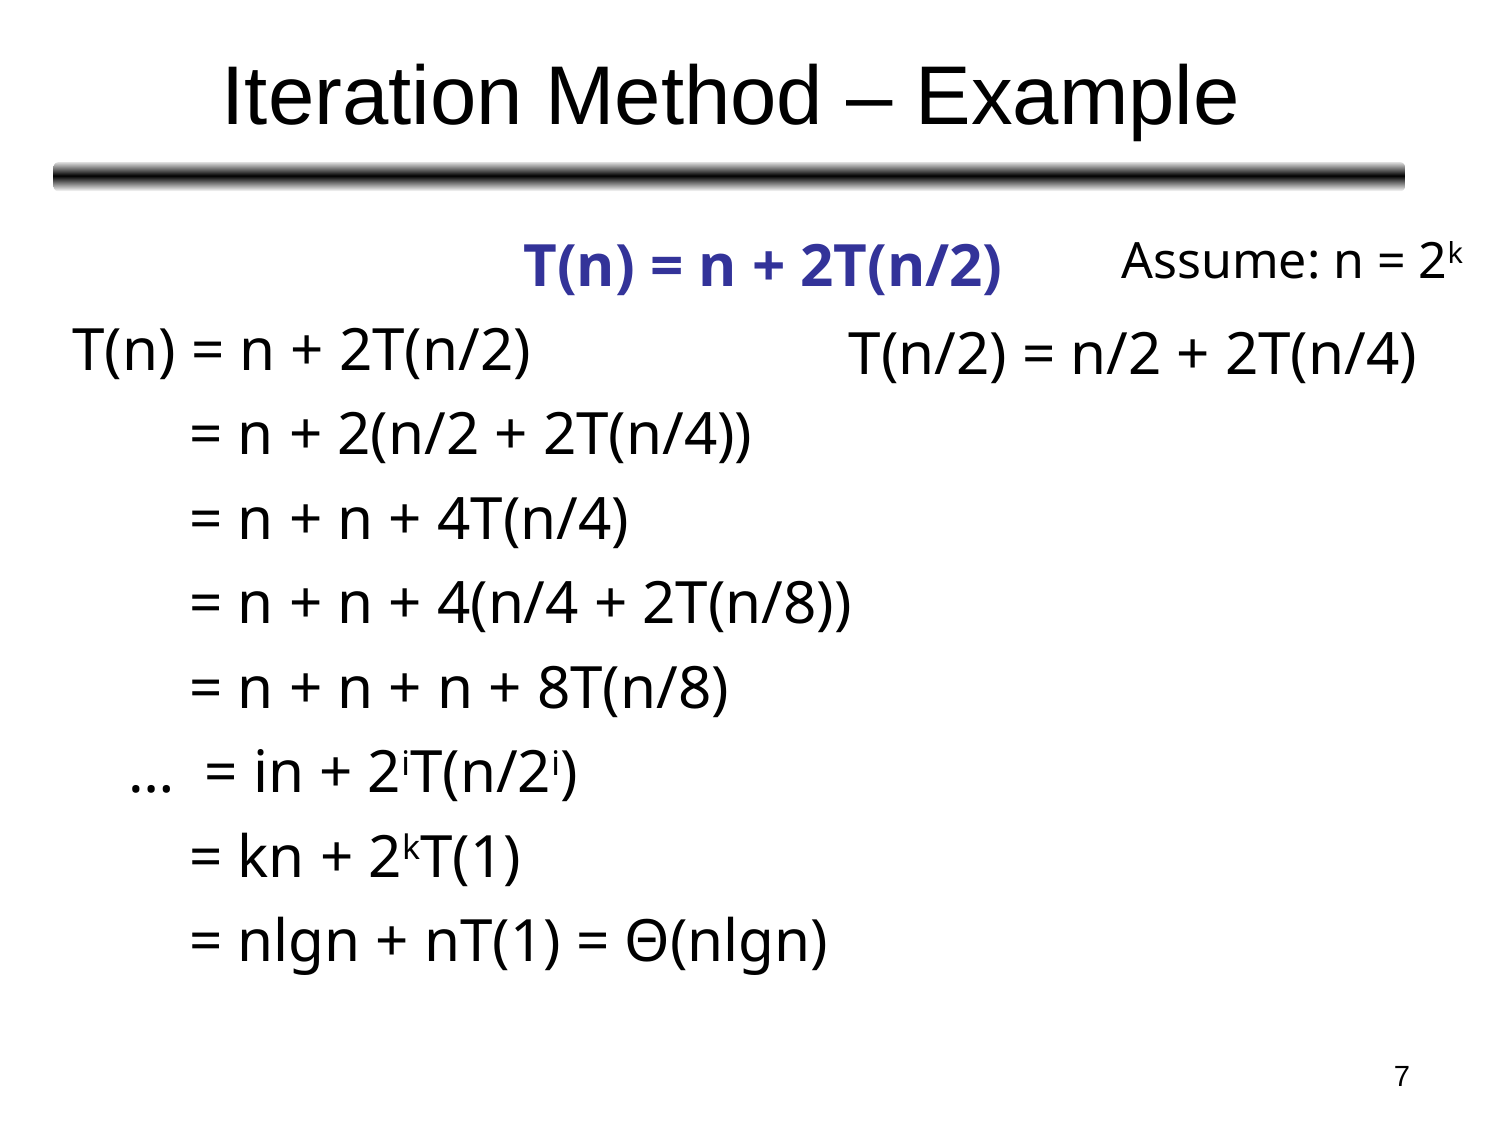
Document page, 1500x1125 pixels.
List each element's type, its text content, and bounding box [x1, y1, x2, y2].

title Iteration Method – Example [55, 16, 1406, 166]
list T(n) = n + 2T(n/2) T(n) = n + 2T(n/2) = n + 2(n/2 + 2T(n/4)) = n + n + 4T(n/4) = n + n + 4(n/4 + 2T(n/8)) = n + n + n + 8T(n/8) … = in + 2iT(n/2i) = kn + 2kT(1) = nlgn + nT(1) = Θ(nlgn) [57, 199, 1469, 1032]
text_box T(n/2) = n/2 + 2T(n/4) [833, 308, 1433, 394]
text_box Assume: n = 2k [1106, 220, 1481, 297]
